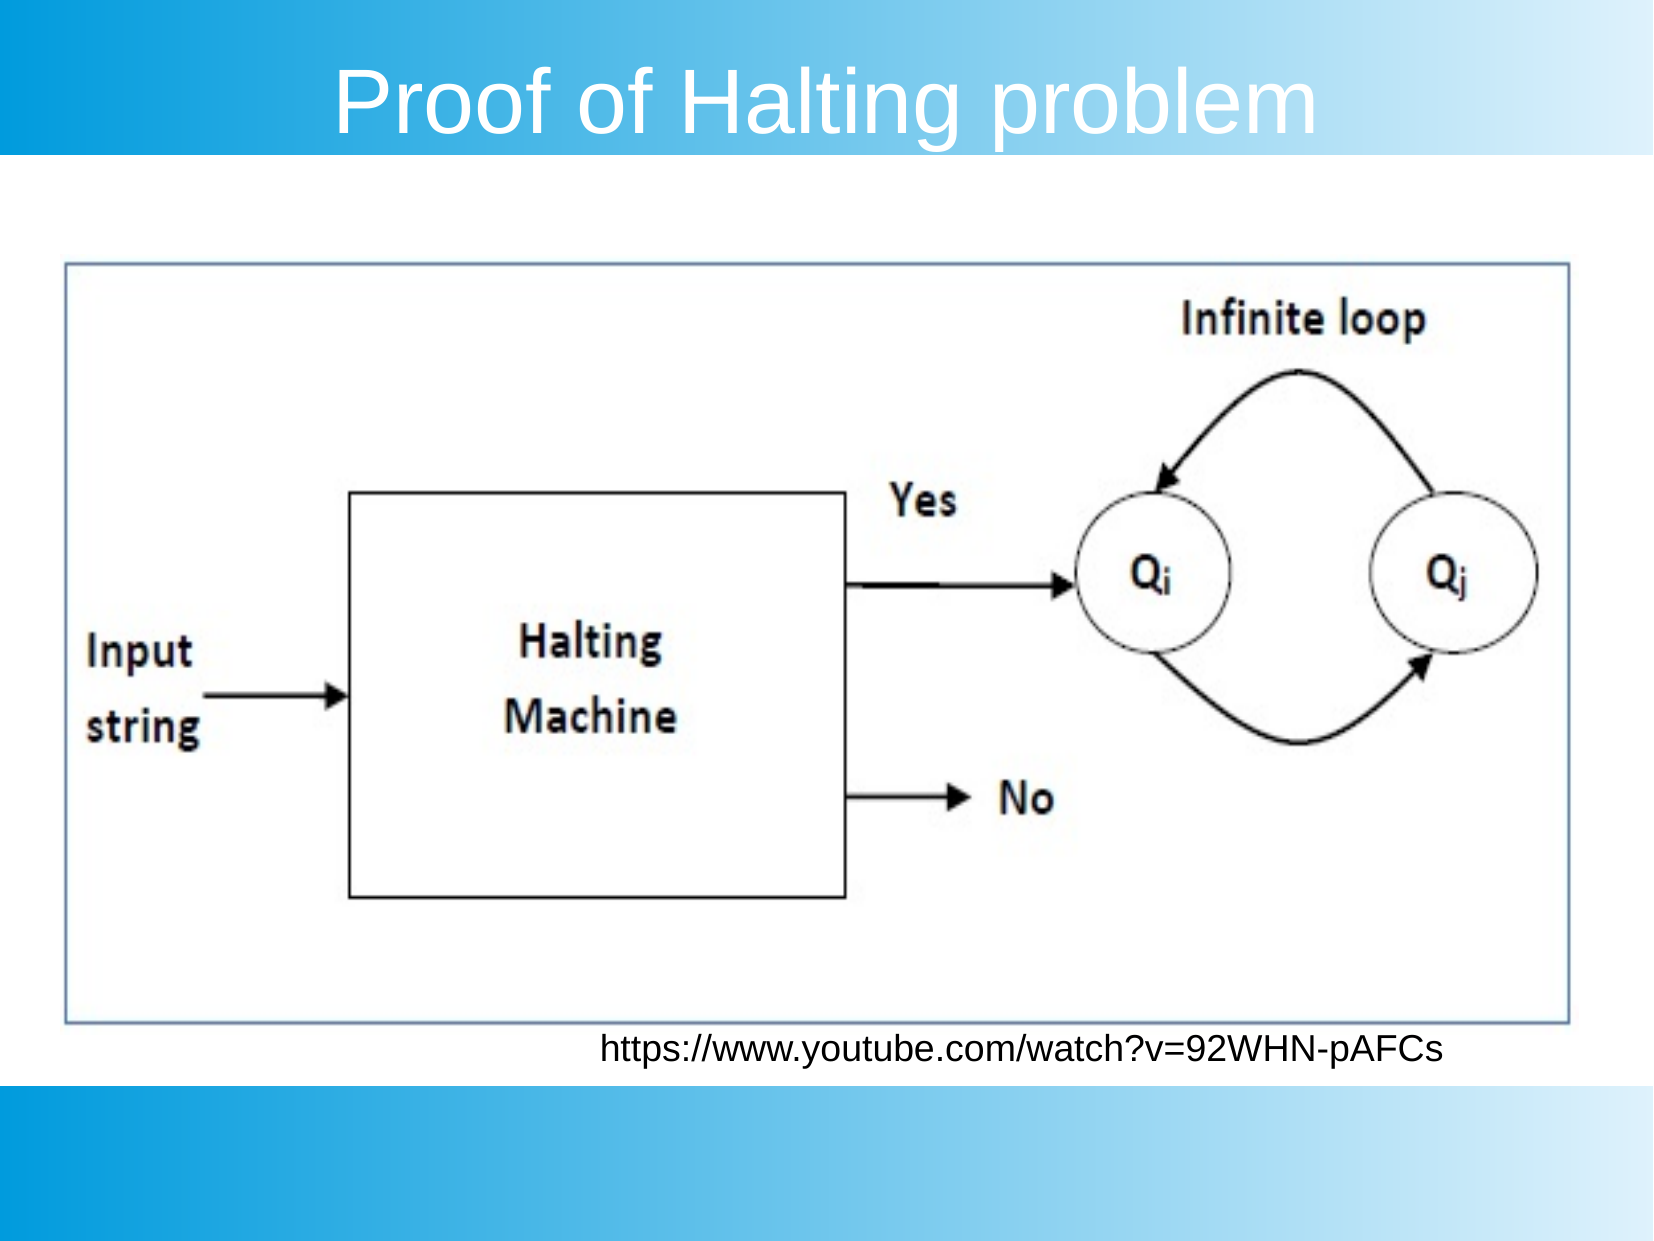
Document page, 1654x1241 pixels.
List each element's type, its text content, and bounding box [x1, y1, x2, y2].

title Proof of Halting problem [82, 49, 1571, 155]
picture [60, 254, 1579, 1036]
text_box https://www.youtube.com/watch?v=92WHN-pAFCs [585, 1020, 1591, 1077]
